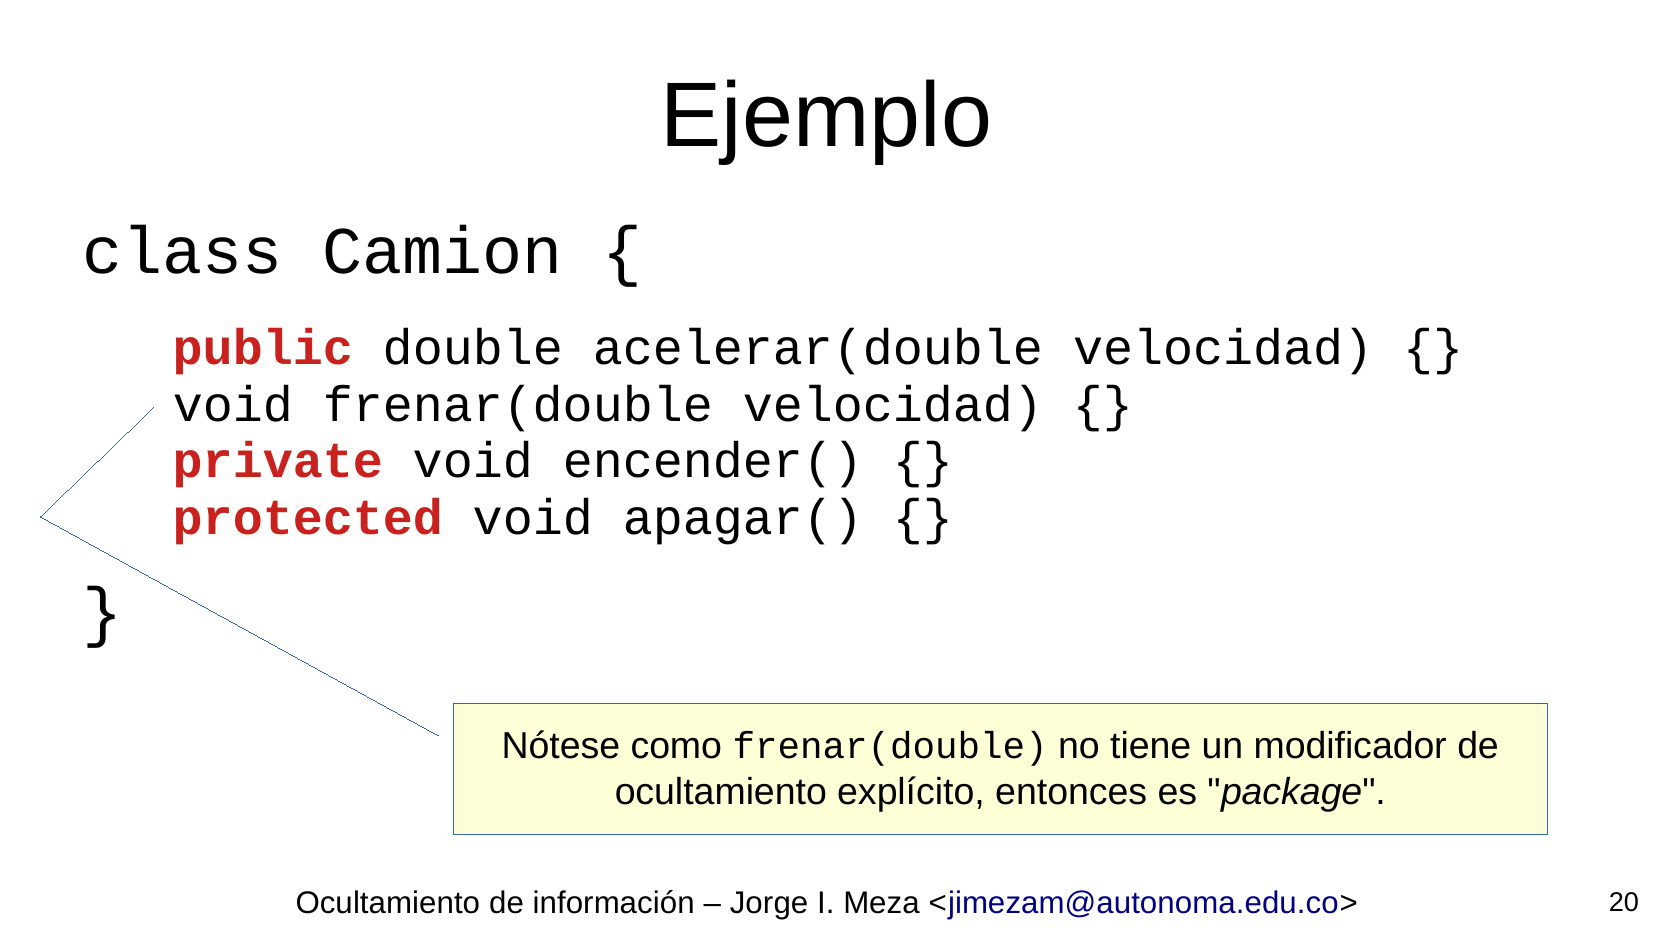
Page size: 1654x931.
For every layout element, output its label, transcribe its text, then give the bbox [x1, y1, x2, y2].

text_box Nótese como frenar(double) no tiene un modificador de ocultamiento explícito, entonces es "package". [453, 703, 1547, 834]
title Ejemplo [82, 37, 1571, 193]
list class Camion { public double acelerar(double velocidad) {} void frenar(double velocidad) {} private void encender() {} protected void apagar() {} } [82, 217, 1571, 879]
